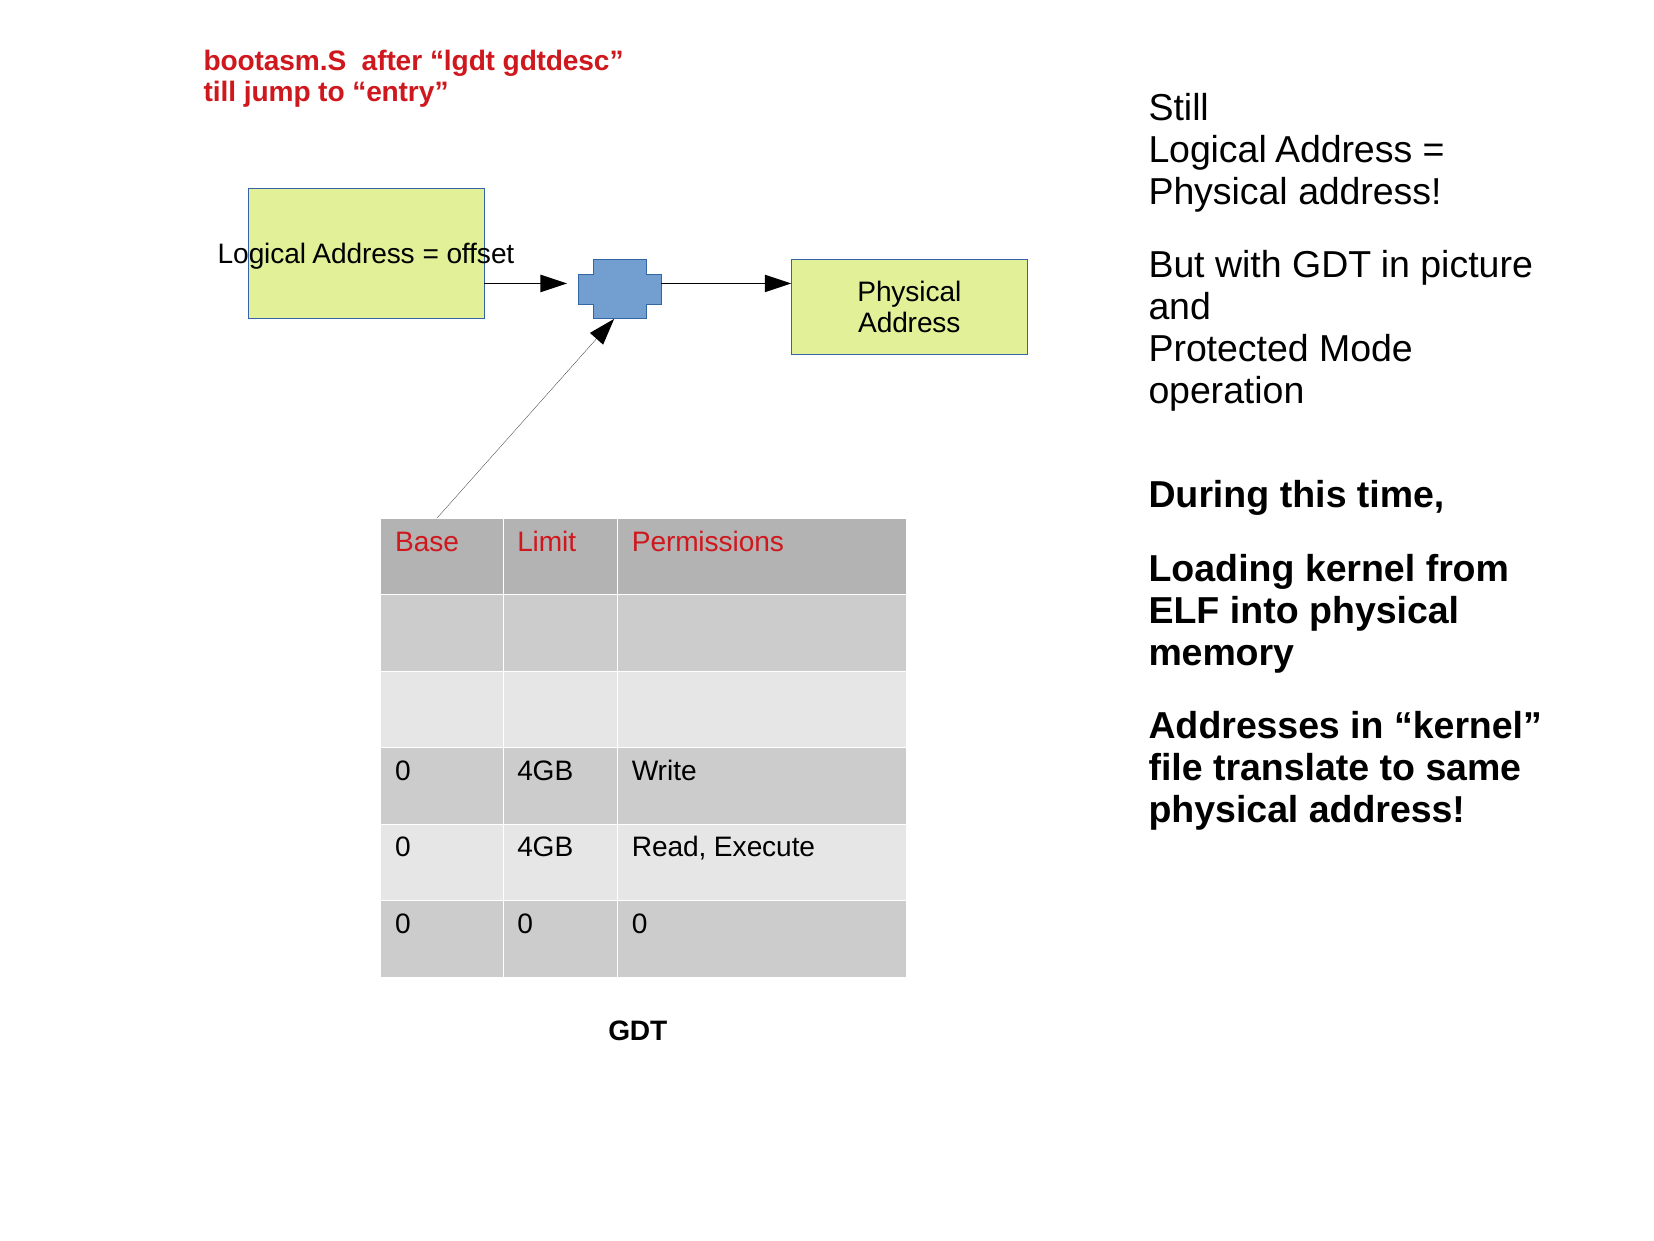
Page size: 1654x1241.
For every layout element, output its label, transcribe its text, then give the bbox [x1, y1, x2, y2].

table_cell Write [618, 748, 906, 824]
table_cell [618, 595, 906, 671]
table_cell [504, 672, 617, 747]
table_cell 0 [618, 901, 906, 977]
table_cell 4GB [504, 825, 617, 900]
table_header Base [381, 519, 503, 594]
table_cell [381, 595, 503, 671]
table_header Limit [504, 519, 617, 594]
table_cell Read, Execute [618, 825, 906, 900]
table_cell [504, 595, 617, 671]
text_box [578, 259, 662, 319]
text_box Physical Address [791, 259, 1028, 355]
table_cell 0 [381, 748, 503, 824]
table_cell 0 [381, 825, 503, 900]
table_cell 4GB [504, 748, 617, 824]
table_cell [381, 672, 503, 747]
text_box bootasm.S after “lgdt gdtdesc” till jump to “entry” [188, 37, 1099, 141]
table_header Permissions [618, 519, 906, 594]
table_cell [618, 672, 906, 747]
table_cell 0 [381, 901, 503, 977]
table_cell 0 [504, 901, 617, 977]
text_box Logical Address = offset [248, 188, 485, 319]
text_box GDT [401, 1007, 875, 1070]
text_box Still Logical Address = Physical address! But with GDT in picture and Protected Mode operation During this time, Loading kernel from ELF into physical memory Addresses in “kernel” file translate to same physical address! [1133, 78, 1571, 1091]
